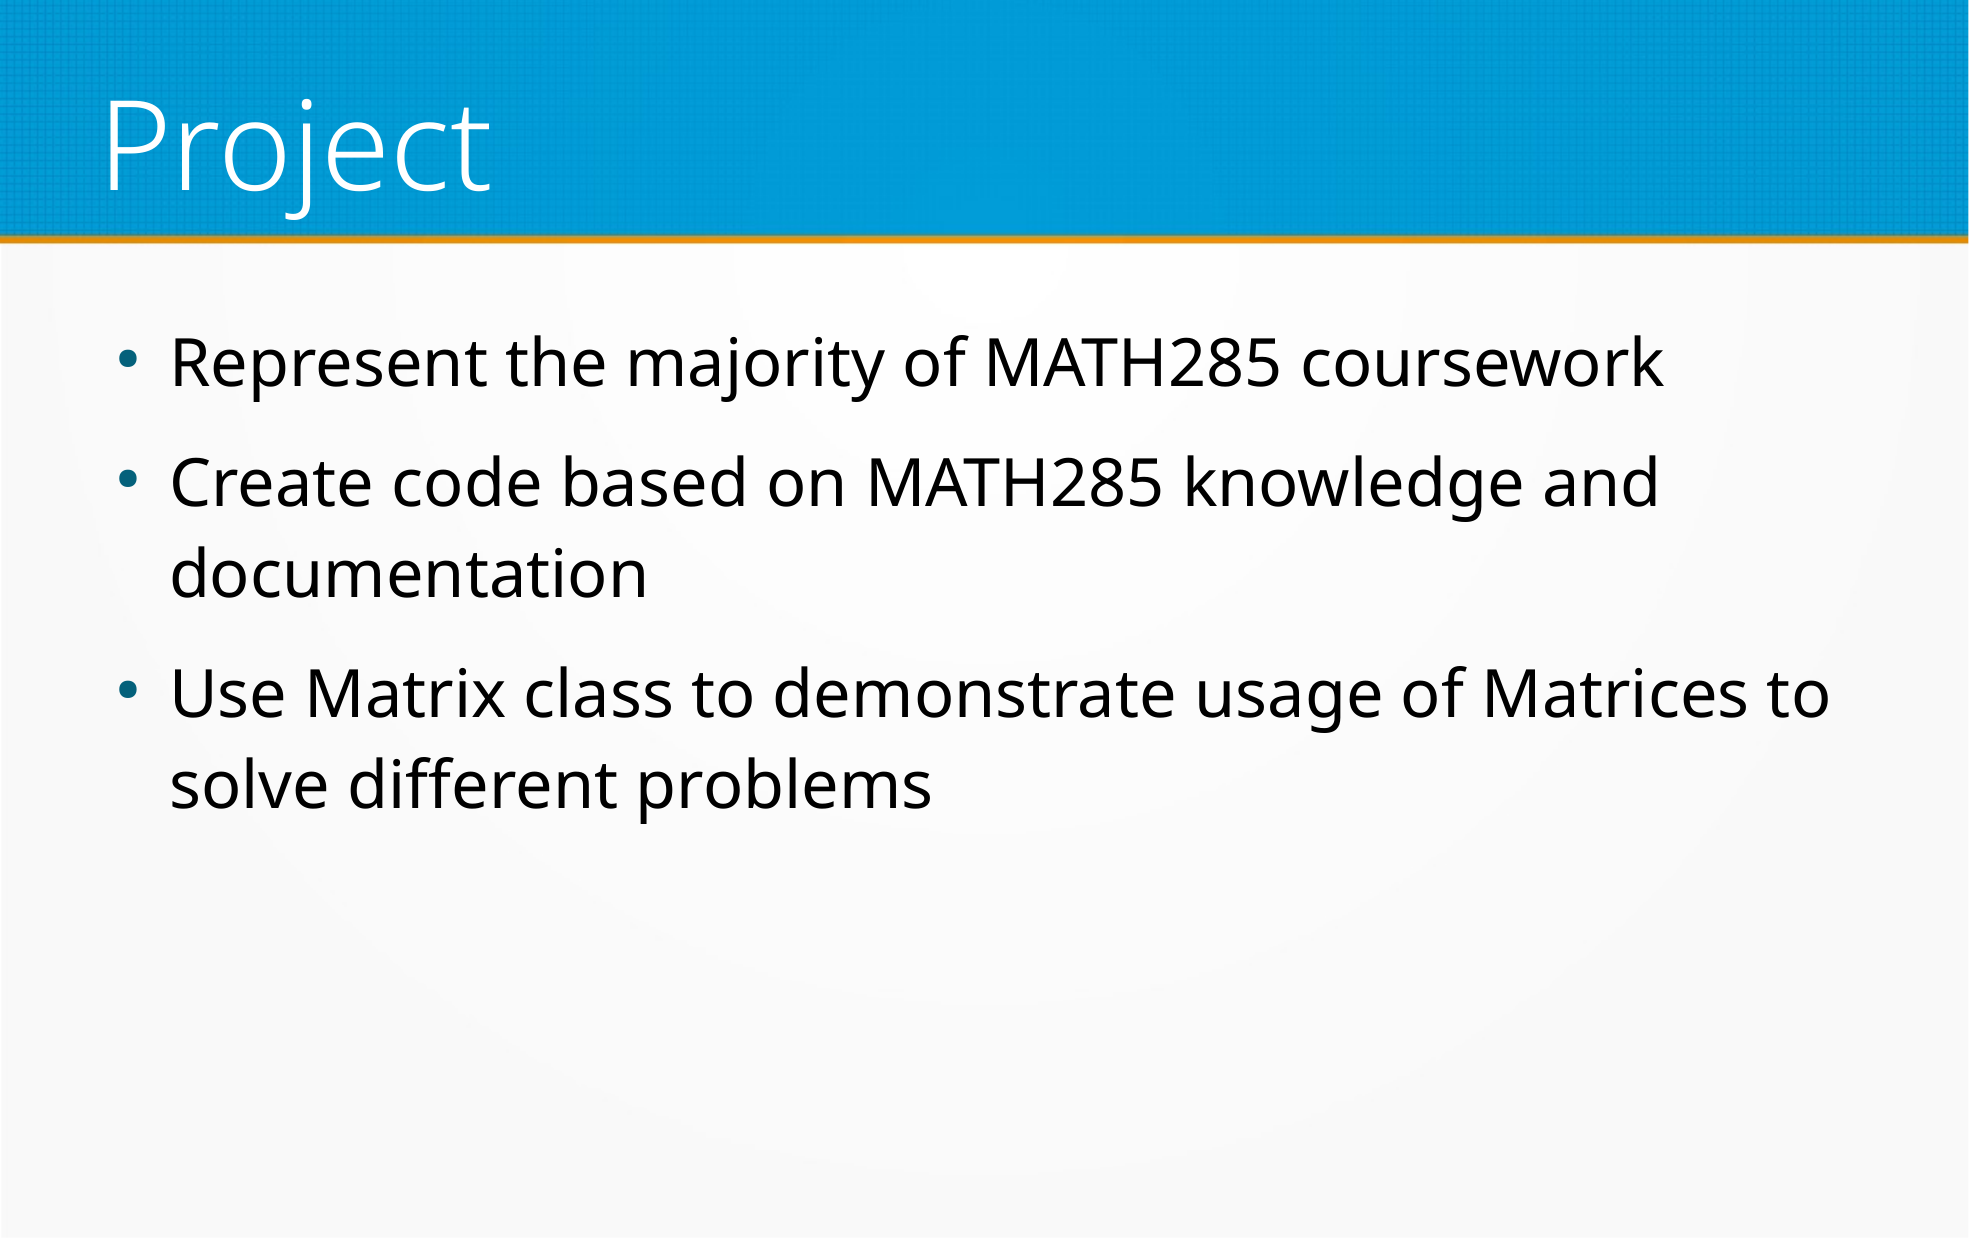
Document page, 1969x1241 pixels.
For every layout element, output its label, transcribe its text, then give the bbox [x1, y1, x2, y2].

picture [0, 233, 1969, 1241]
title Project [98, 19, 1870, 227]
list Represent the majority of MATH285 coursework Create code based on MATH285 knowledge and documentation Use Matrix class to demonstrate usage of Matrices to solve different problems [98, 315, 1861, 1081]
